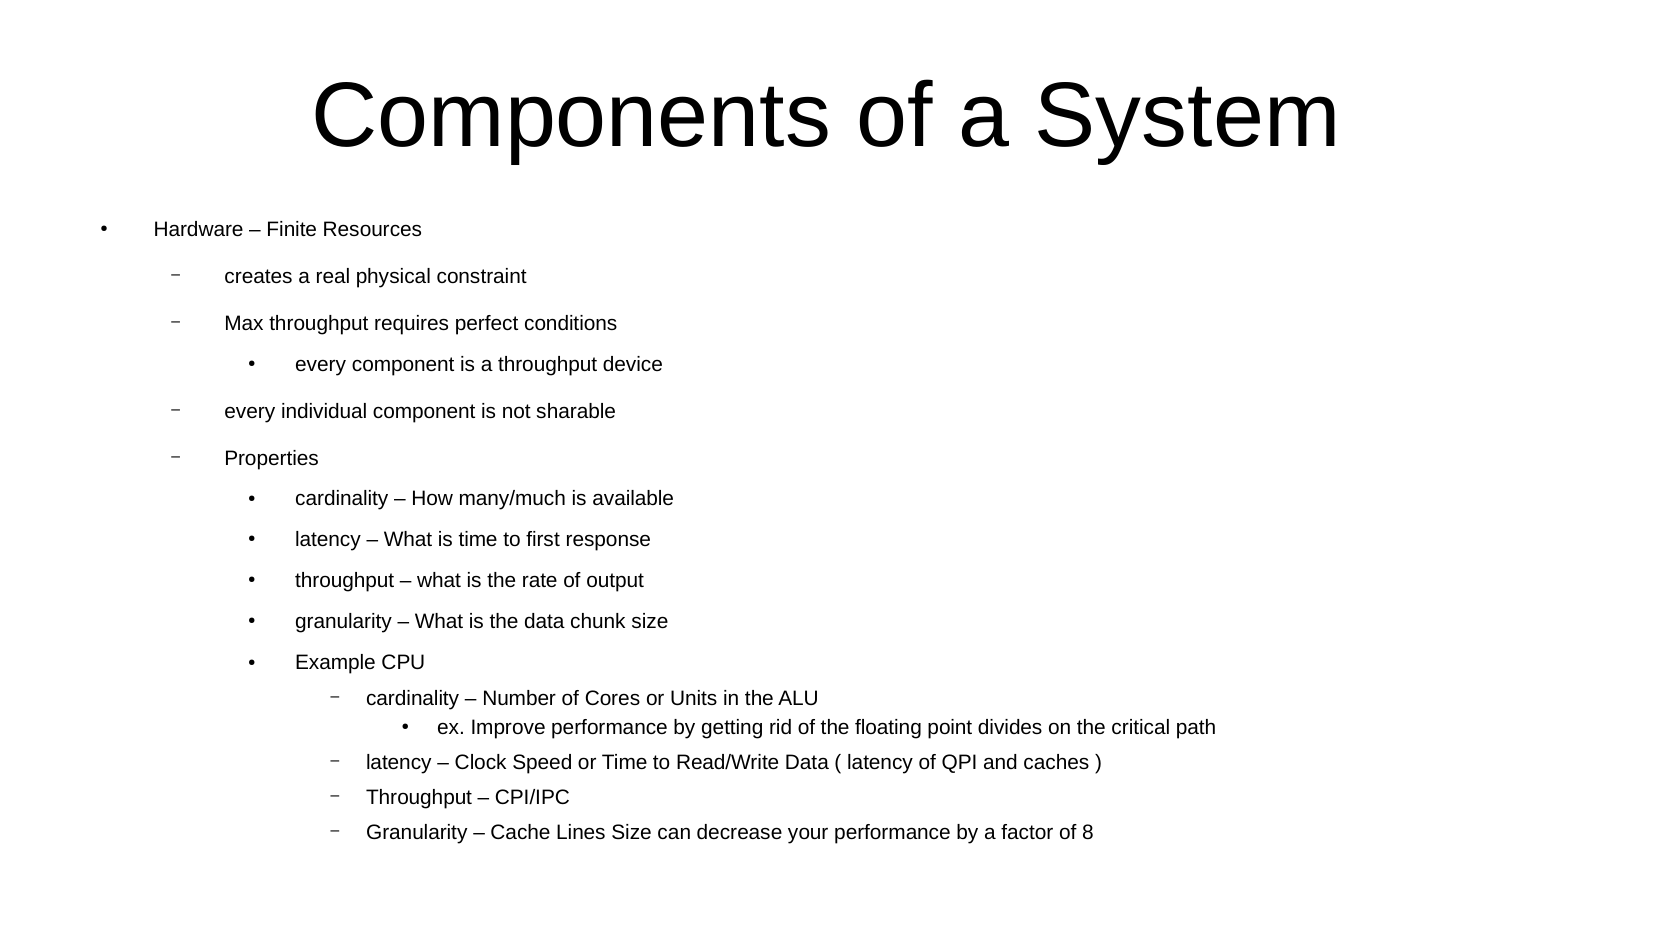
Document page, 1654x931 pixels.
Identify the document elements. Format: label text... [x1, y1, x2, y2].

title Components of a System [82, 37, 1571, 193]
list Hardware – Finite Resources creates a real physical constraint Max throughput requires perfect conditions every component is a throughput device every individual component is not sharable Properties cardinality – How many/much is available latency – What is time to first response throughput – what is the rate of output granularity – What is the data chunk size Example CPU cardinality – Number of Cores or Units in the ALU ex. Improve performance by getting rid of the floating point divides on the critical path latency – Clock Speed or Time to Read/Write Data ( latency of QPI and caches ) Throughput – CPI/IPC Granularity – Cache Lines Size can decrease your performance by a factor of 8 [82, 217, 1613, 901]
